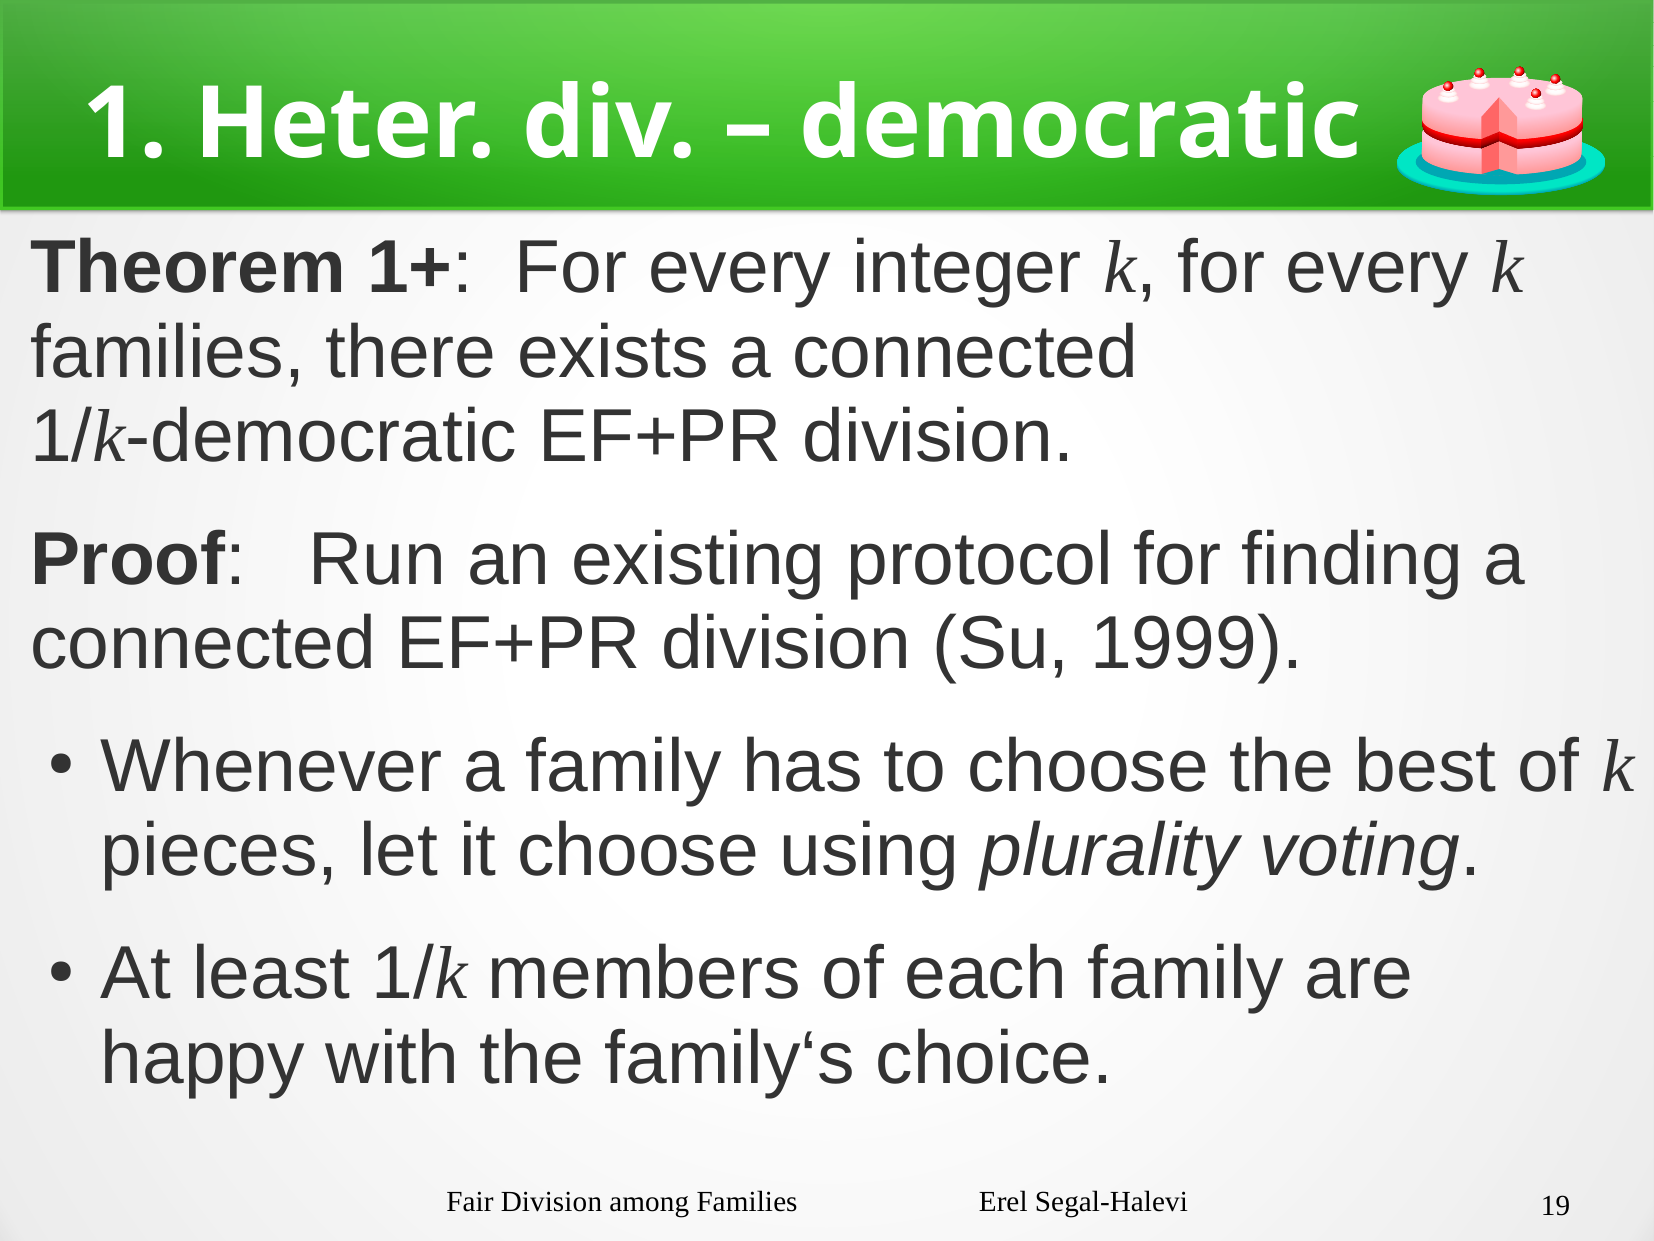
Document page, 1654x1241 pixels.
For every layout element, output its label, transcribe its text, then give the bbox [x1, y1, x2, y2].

title 1. Heter. div. – democratic [82, 0, 1381, 255]
picture [1397, 66, 1606, 196]
list Theorem 1+: For every integer k, for every k families, there exists a connected 1/k-democratic EF+PR division. Proof: Run an existing protocol for finding a connected EF+PR division (Su, 1999). Whenever a family has to choose the best of k pieces, let it choose using plurality voting. At least 1/k members of each family are happy with the family‘s choice. [30, 225, 1636, 1096]
